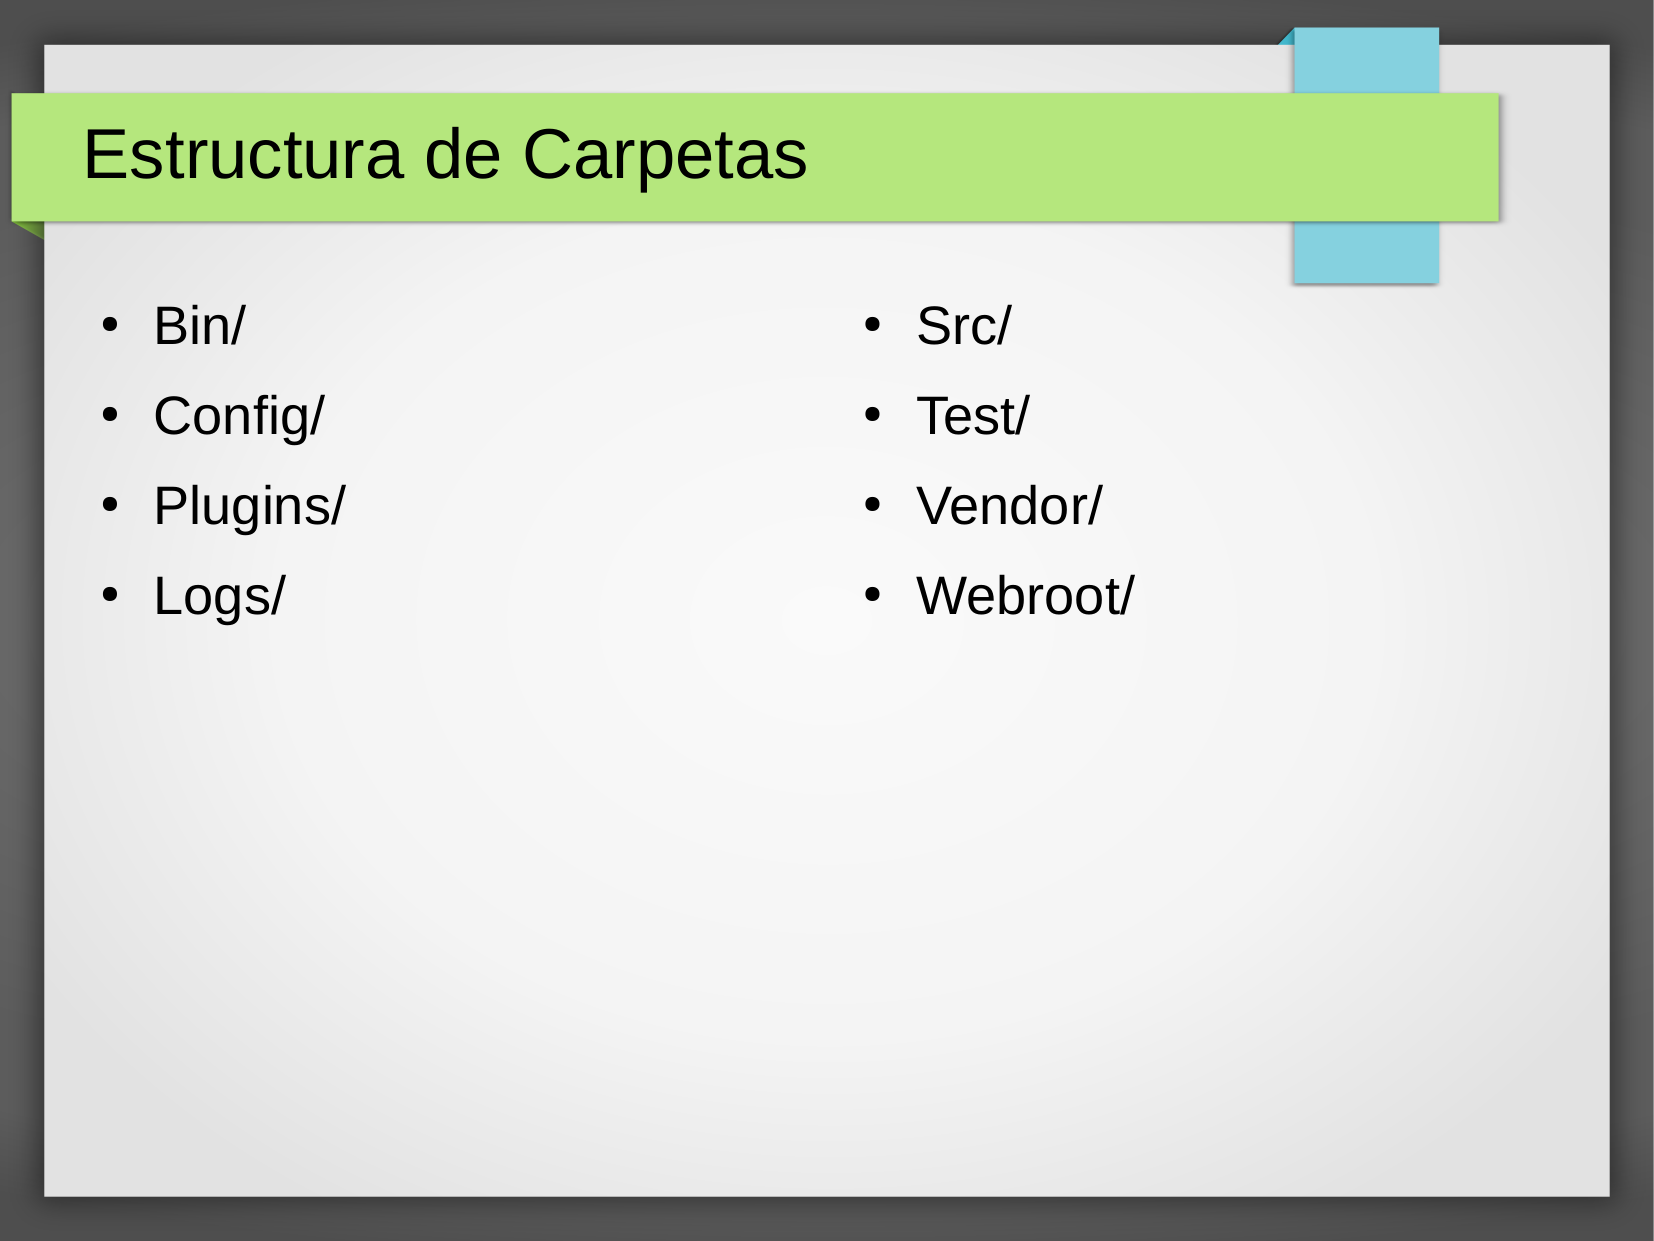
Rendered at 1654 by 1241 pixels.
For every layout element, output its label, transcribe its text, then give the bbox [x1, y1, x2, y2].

list Bin/ Config/ Plugins/ Logs/ [82, 295, 809, 1015]
picture [0, 0, 1654, 1241]
list Src/ Test/ Vendor/ Webroot/ [845, 295, 1572, 1015]
title Estructura de Carpetas [82, 94, 1264, 213]
